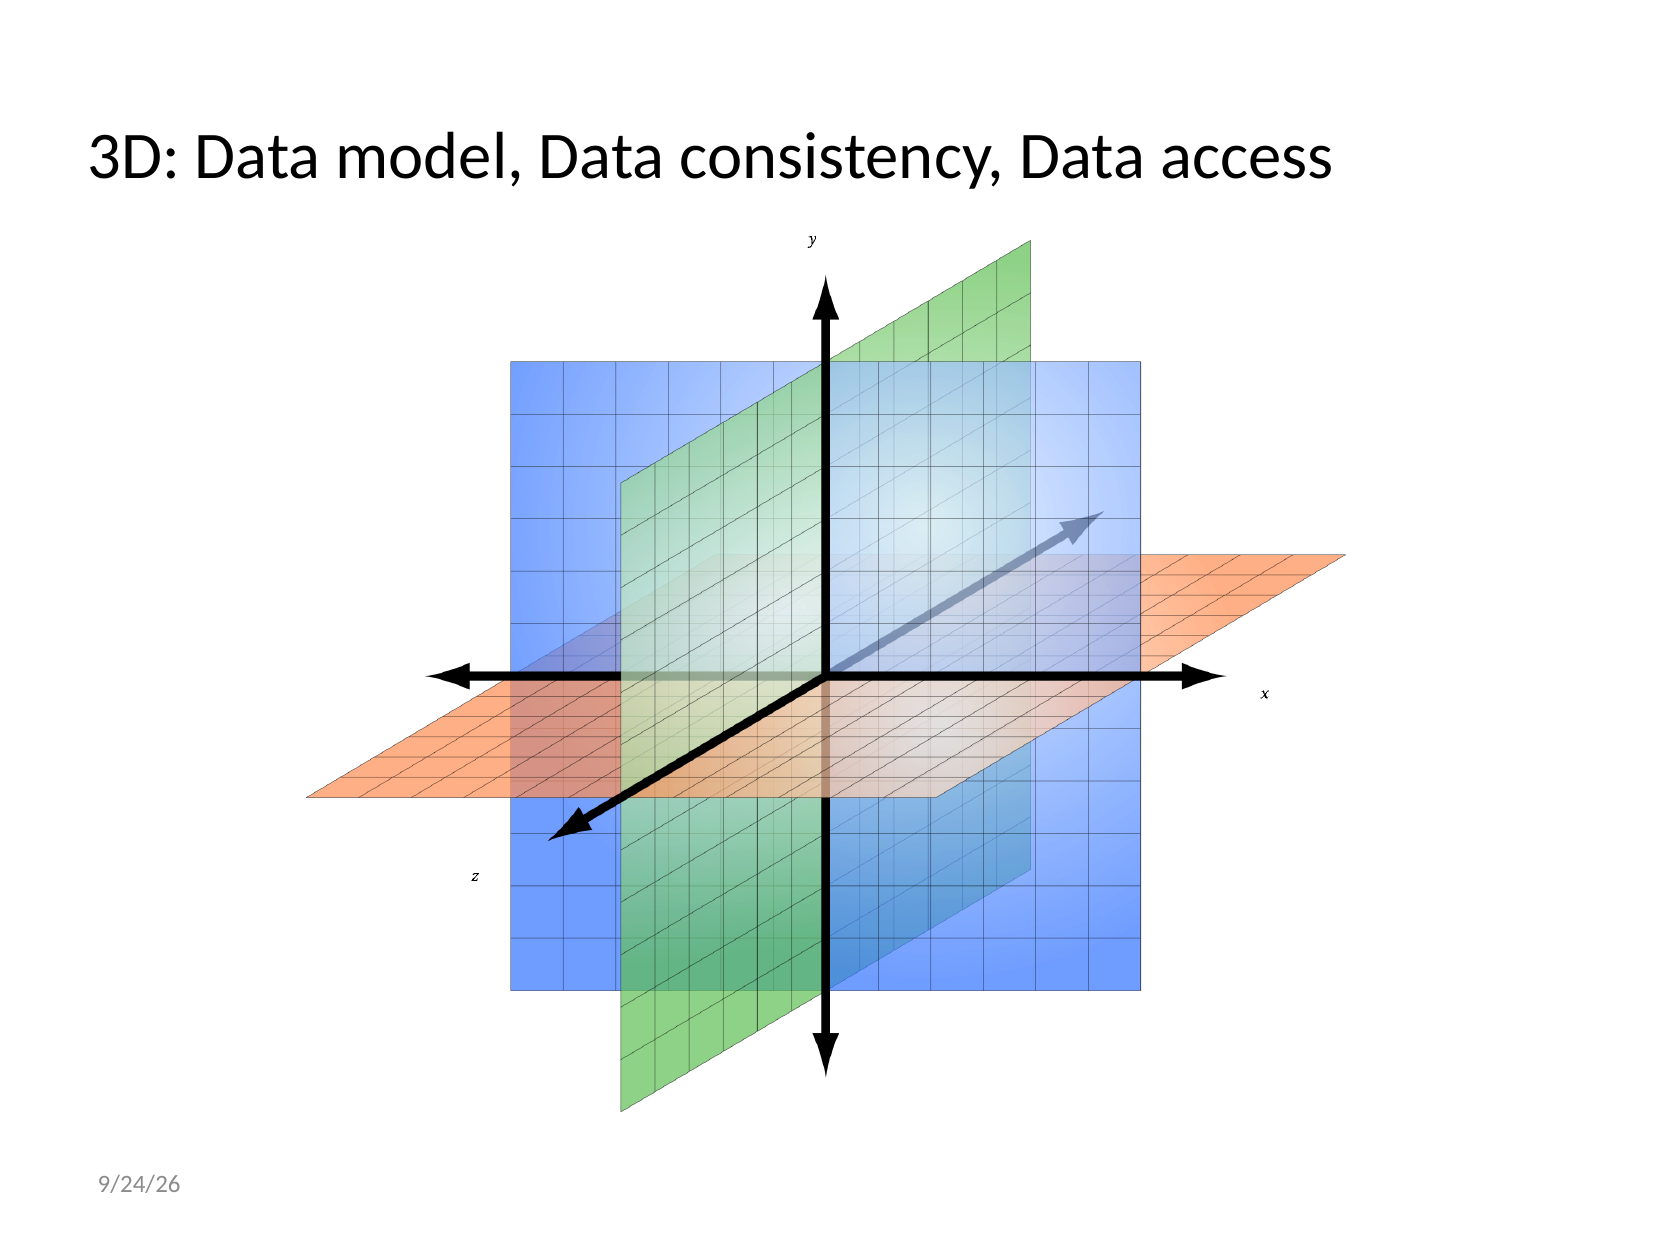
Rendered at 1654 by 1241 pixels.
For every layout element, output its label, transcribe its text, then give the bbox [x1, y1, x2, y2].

picture [289, 132, 1371, 1213]
title 3D: Data model, Data consistency, Data access [87, 58, 1588, 266]
